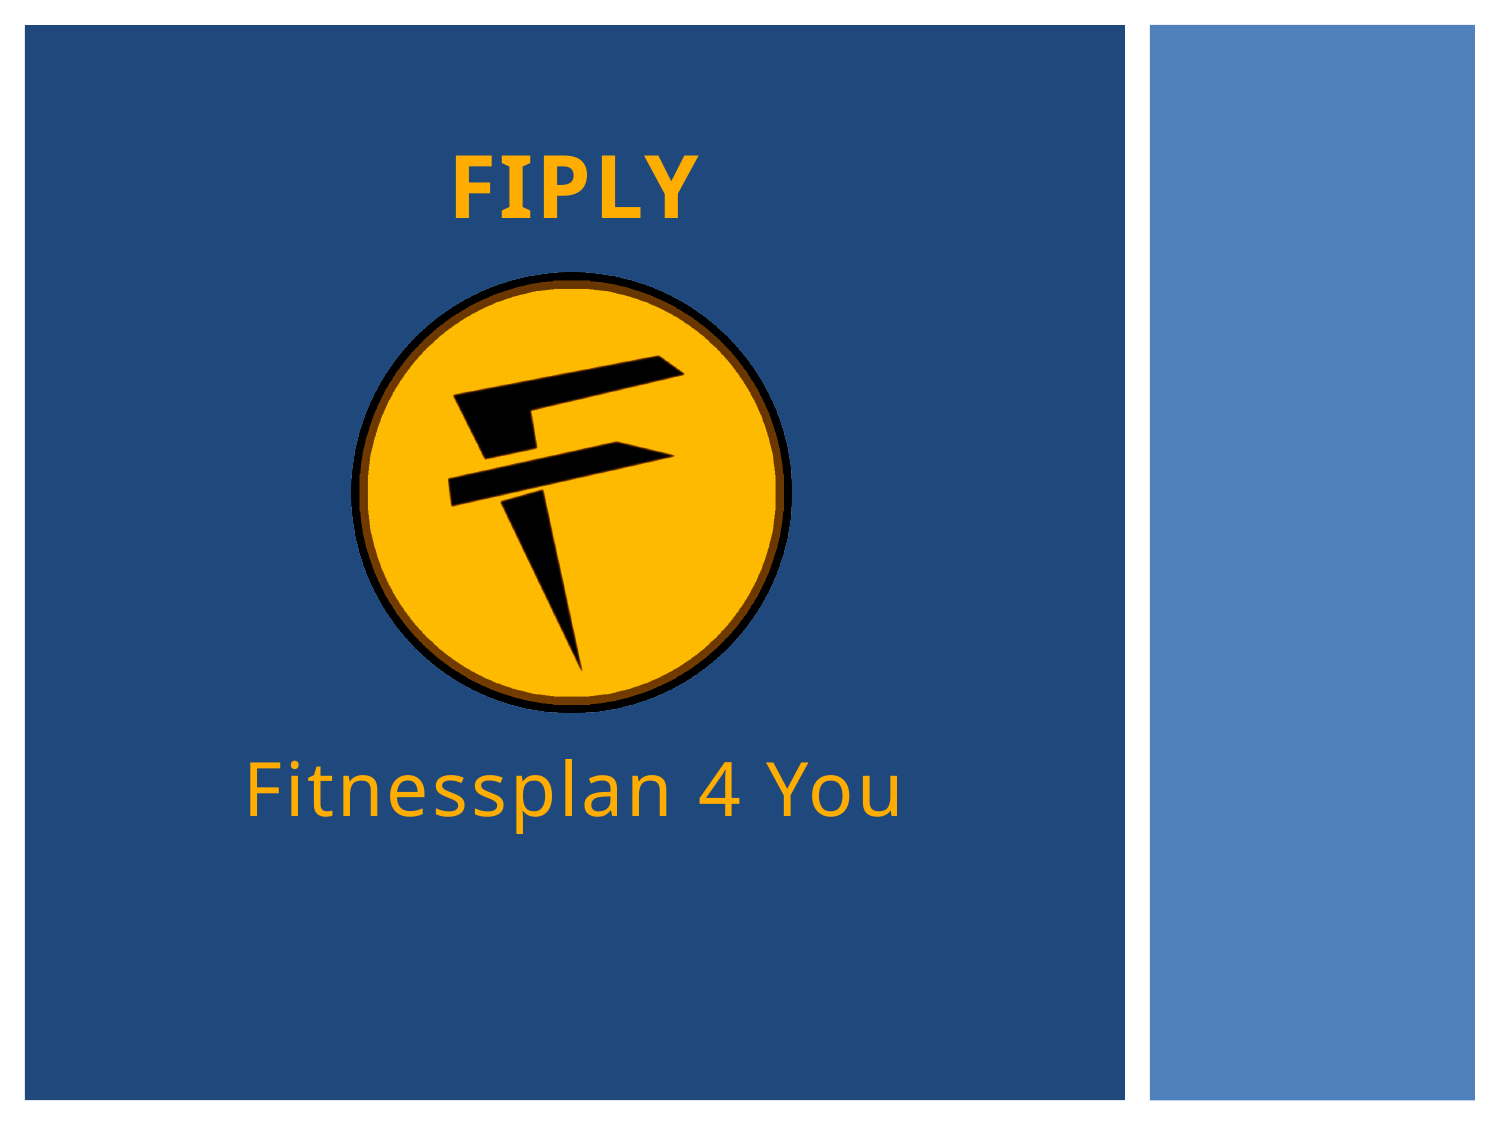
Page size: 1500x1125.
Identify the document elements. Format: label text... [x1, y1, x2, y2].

text_box Fitnessplan 4 You [25, 663, 1123, 910]
text_box FIPLY [25, 62, 1123, 304]
picture [351, 272, 792, 713]
